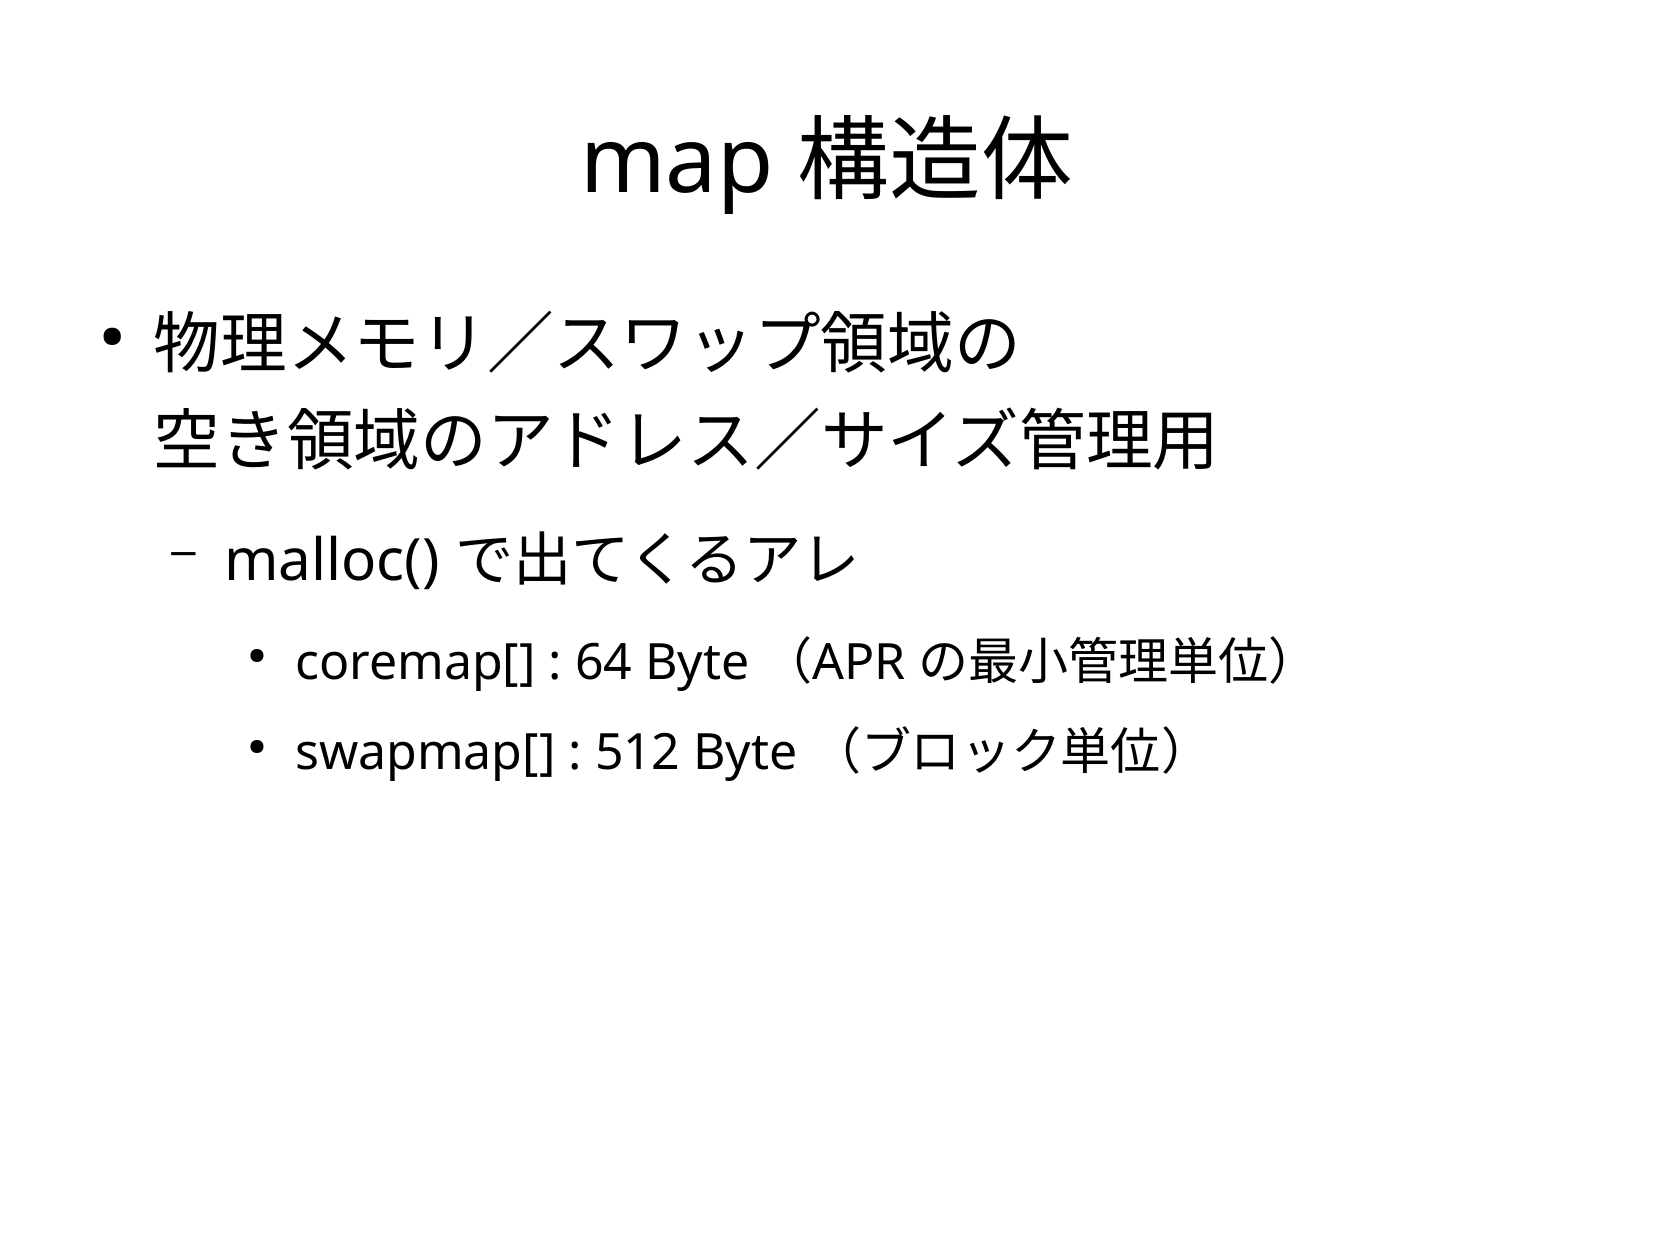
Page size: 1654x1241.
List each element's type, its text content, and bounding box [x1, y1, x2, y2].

title map 構造体 [82, 49, 1571, 257]
list 物理メモリ／スワップ領域の 空き領域のアドレス／サイズ管理用 malloc() で出てくるアレ coremap[] : 64 Byte （APR の最小管理単位） swapmap[] : 512 Byte （ブロック単位） [82, 290, 1538, 1170]
